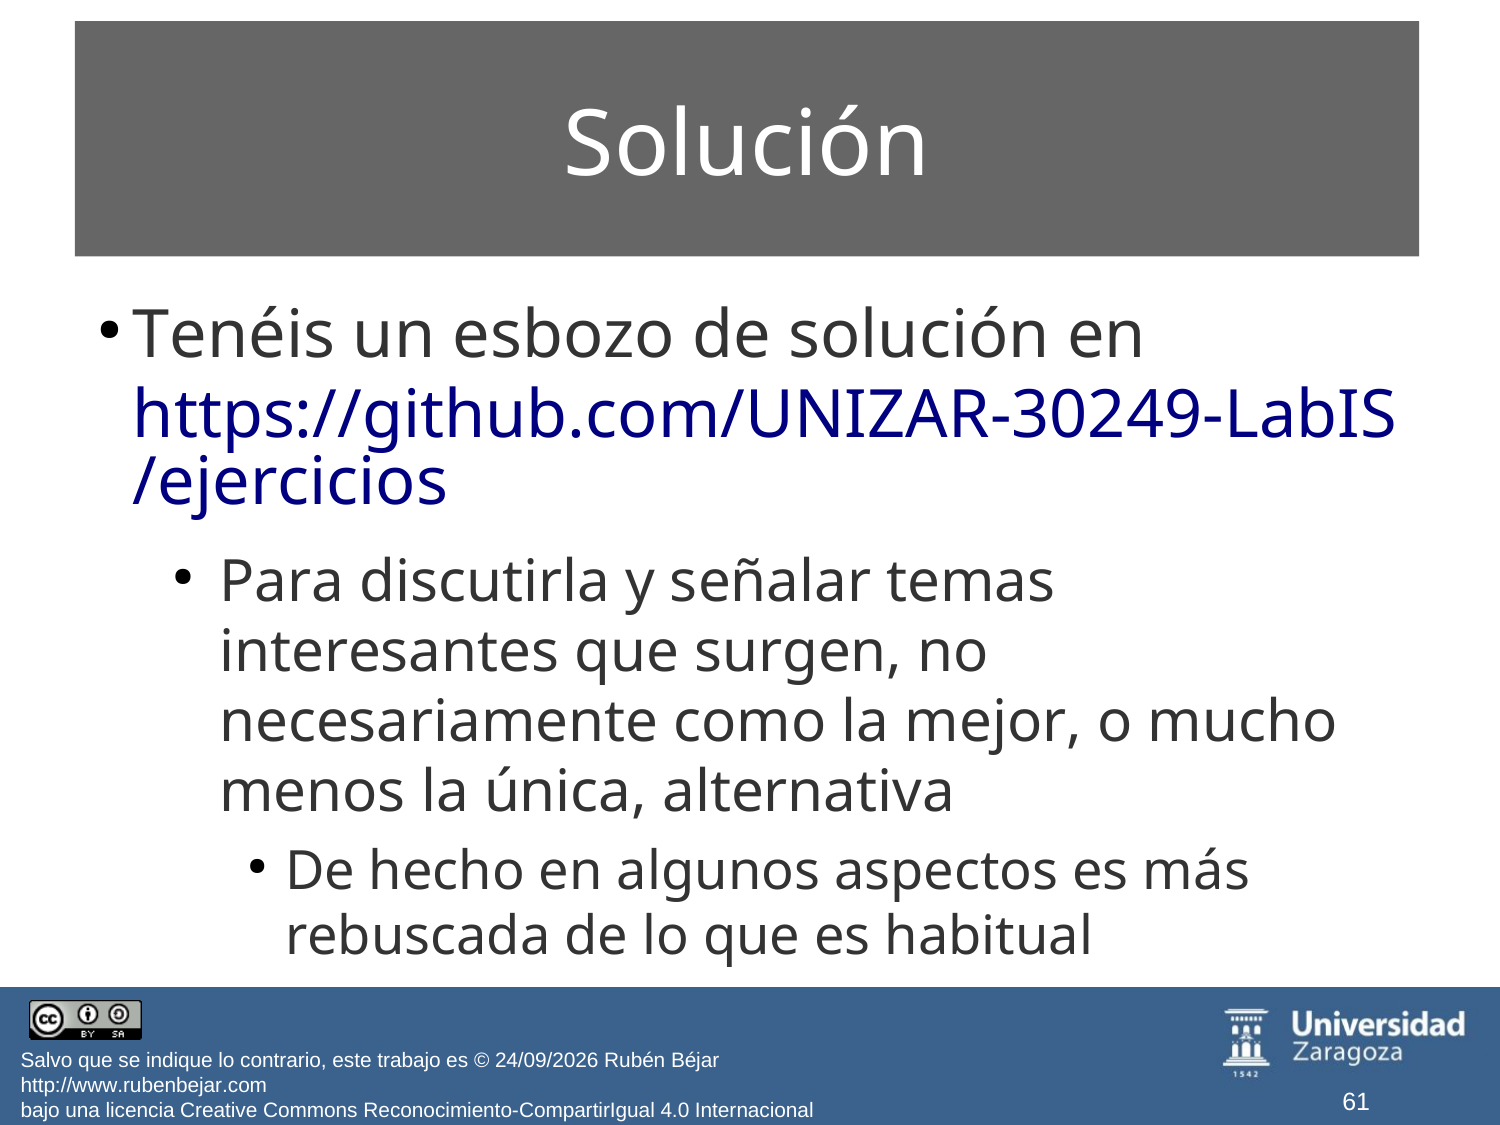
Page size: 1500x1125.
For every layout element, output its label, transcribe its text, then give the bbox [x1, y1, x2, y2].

picture [0, 987, 1500, 1125]
list Tenéis un esbozo de solución en https://github.com/UNIZAR-30249-LabIS/ejercicios Para discutirla y señalar temas interesantes que surgen, no necesariamente como la mejor, o mucho menos la única, alternativa De hecho en algunos aspectos es más rebuscada de lo que es habitual [82, 283, 1418, 945]
title Solución [74, 21, 1420, 257]
